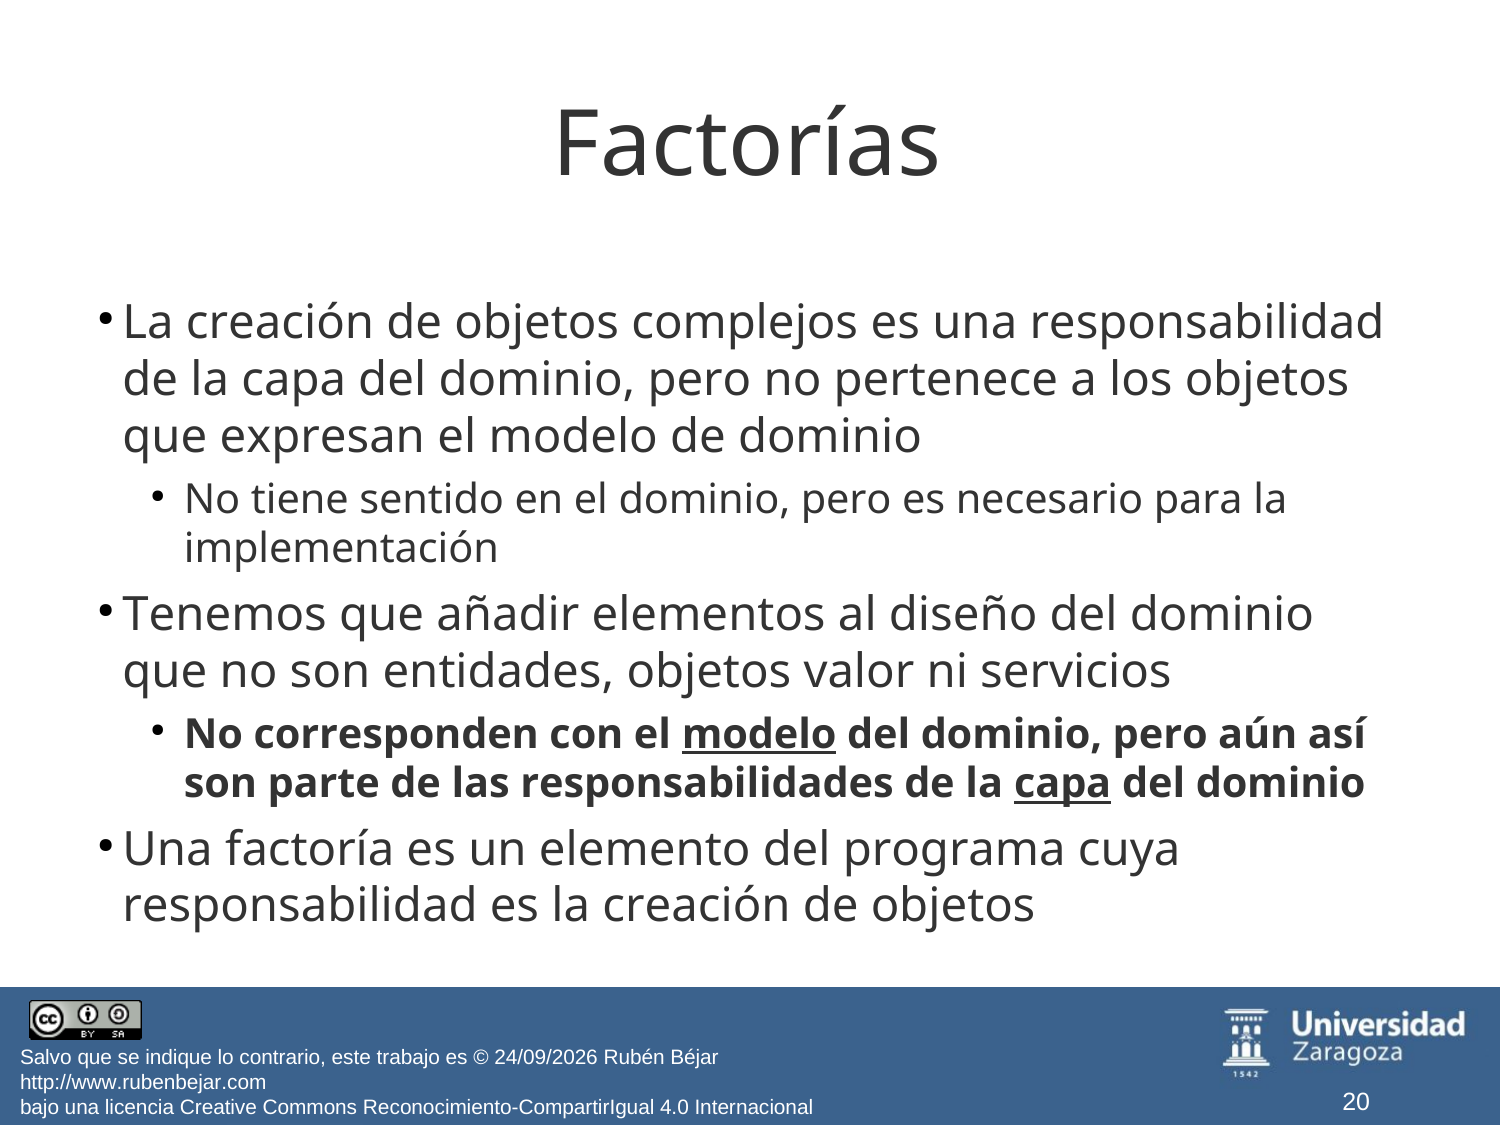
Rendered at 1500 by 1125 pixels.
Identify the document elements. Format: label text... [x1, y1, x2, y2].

picture [0, 987, 1500, 1125]
list La creación de objetos complejos es una responsabilidad de la capa del dominio, pero no pertenece a los objetos que expresan el modelo de dominio No tiene sentido en el dominio, pero es necesario para la implementación Tenemos que añadir elementos al diseño del dominio que no son entidades, objetos valor ni servicios No corresponden con el modelo del dominio, pero aún así son parte de las responsabilidades de la capa del dominio Una factoría es un elemento del programa cuya responsabilidad es la creación de objetos [82, 283, 1418, 957]
title Factorías [74, 21, 1420, 257]
